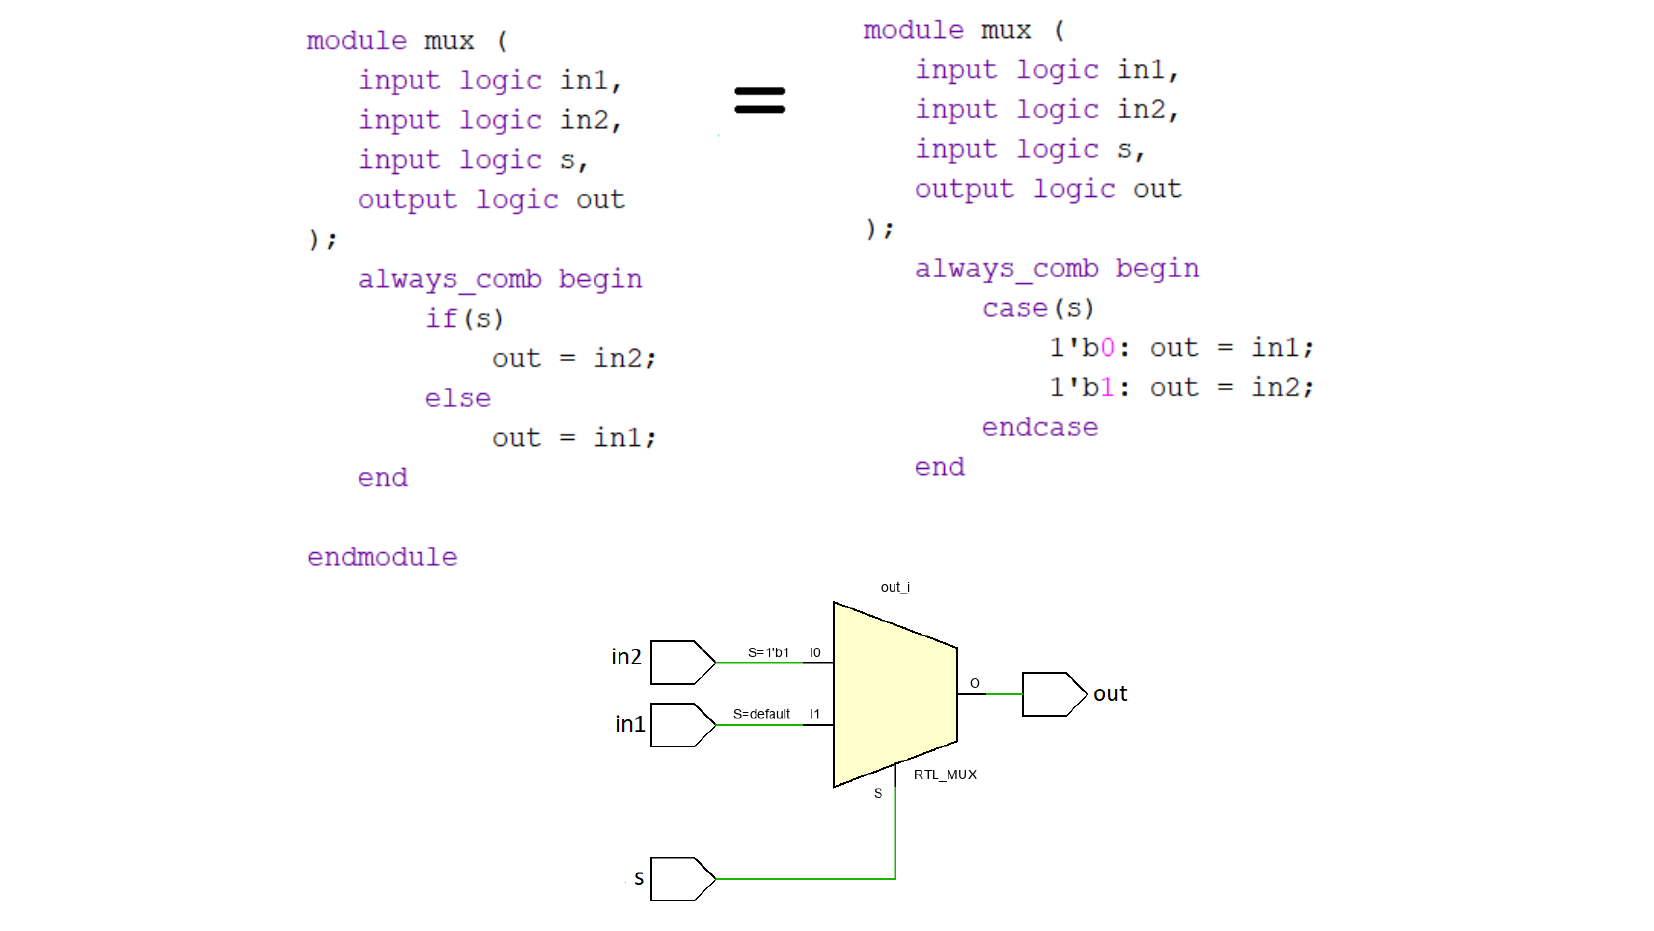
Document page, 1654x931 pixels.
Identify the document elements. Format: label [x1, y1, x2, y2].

picture [184, 5, 1411, 914]
